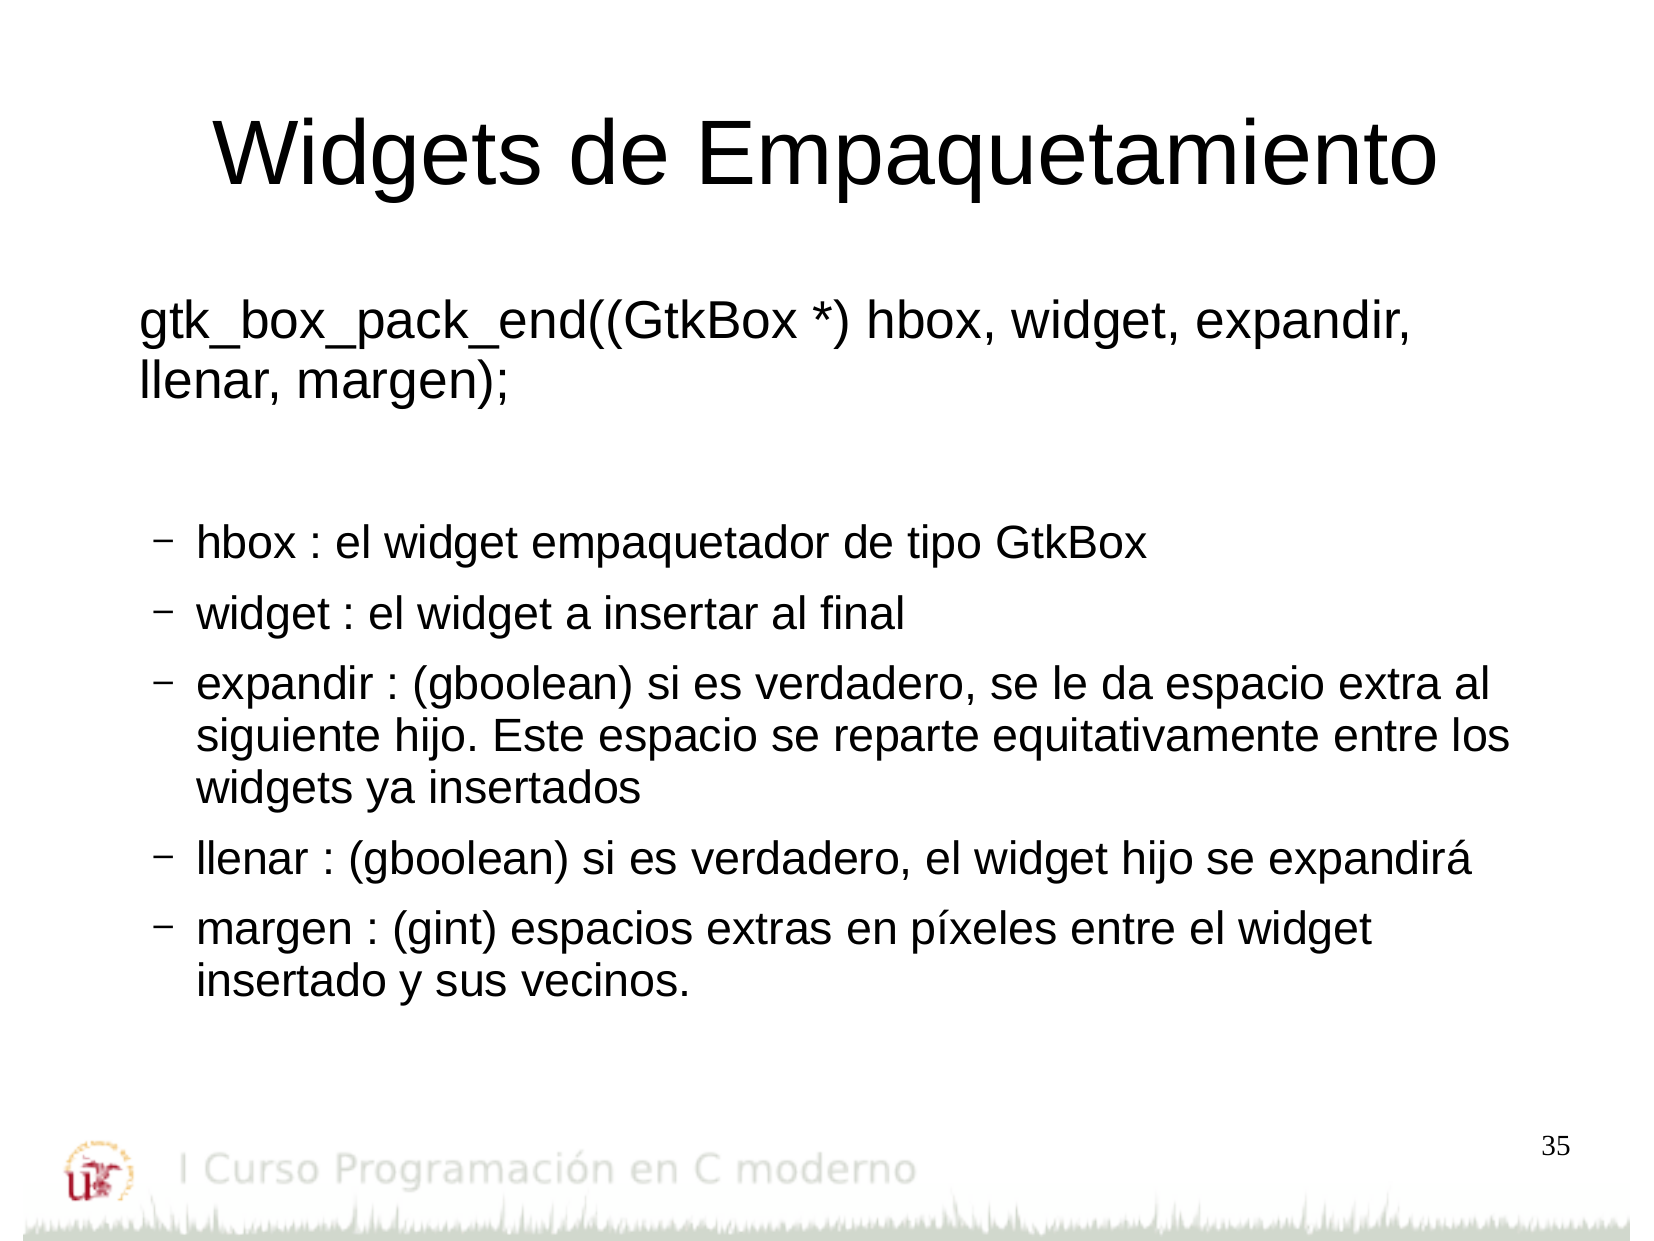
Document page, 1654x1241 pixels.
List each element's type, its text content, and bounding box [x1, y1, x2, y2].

title Widgets de Empaquetamiento [82, 49, 1571, 257]
list gtk_box_pack_end((GtkBox *) hbox, widget, expandir, llenar, margen); hbox : el widget empaquetador de tipo GtkBox widget : el widget a insertar al final expandir : (gboolean) si es verdadero, se le da espacio extra al siguiente hijo. Este espacio se reparte equitativamente entre los widgets ya insertados llenar : (gboolean) si es verdadero, el widget hijo se expandirá margen : (gint) espacios extras en píxeles entre el widget insertado y sus vecinos. [82, 290, 1538, 1010]
picture [23, 1136, 1630, 1241]
